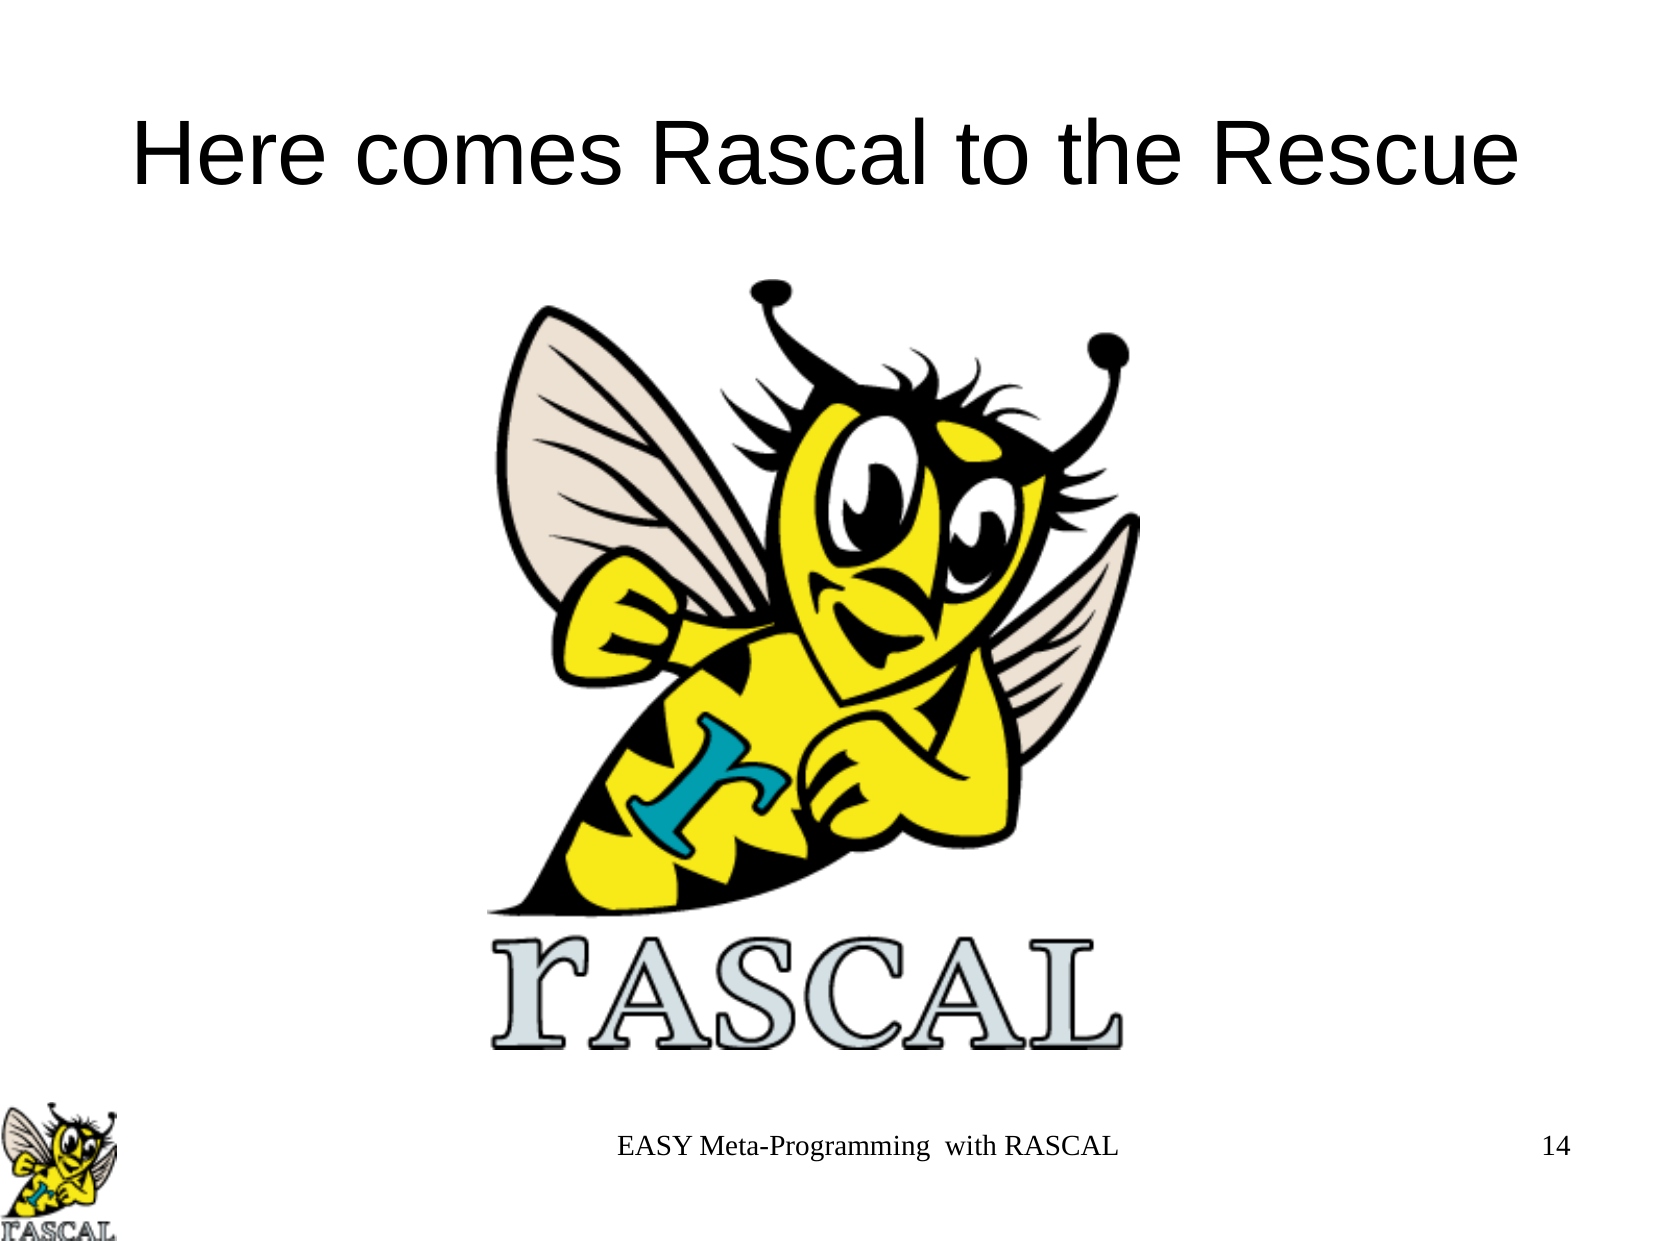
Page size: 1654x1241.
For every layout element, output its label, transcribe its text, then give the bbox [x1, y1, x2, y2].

picture [0, 1102, 117, 1241]
picture [487, 279, 1140, 1051]
title Here comes Rascal to the Rescue [82, 49, 1571, 257]
